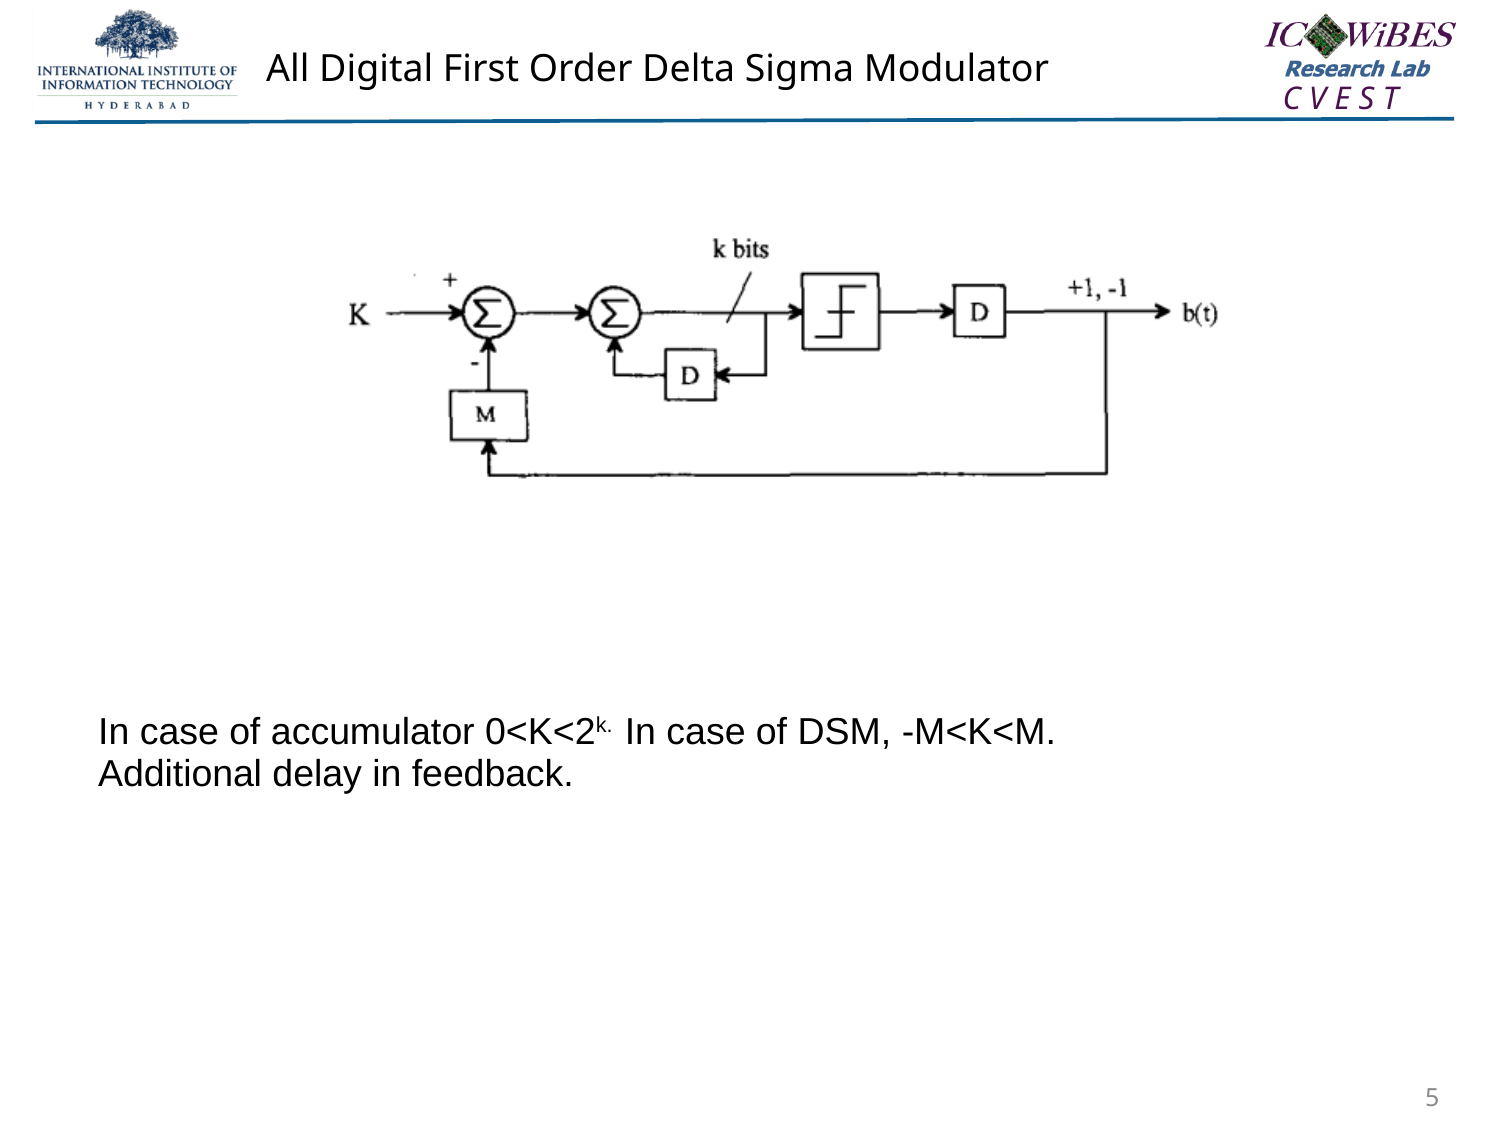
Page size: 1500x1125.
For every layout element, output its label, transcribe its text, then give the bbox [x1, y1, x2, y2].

slide_number <number> [1329, 1074, 1455, 1123]
picture [31, 2, 247, 115]
picture [1261, 12, 1458, 82]
text_box In case of accumulator 0<K<2k. In case of DSM, -M<K<M. Additional delay in feedback. [83, 703, 1082, 1013]
picture [314, 237, 1238, 488]
title All Digital First Order Delta Sigma Modulator [251, 23, 1195, 110]
